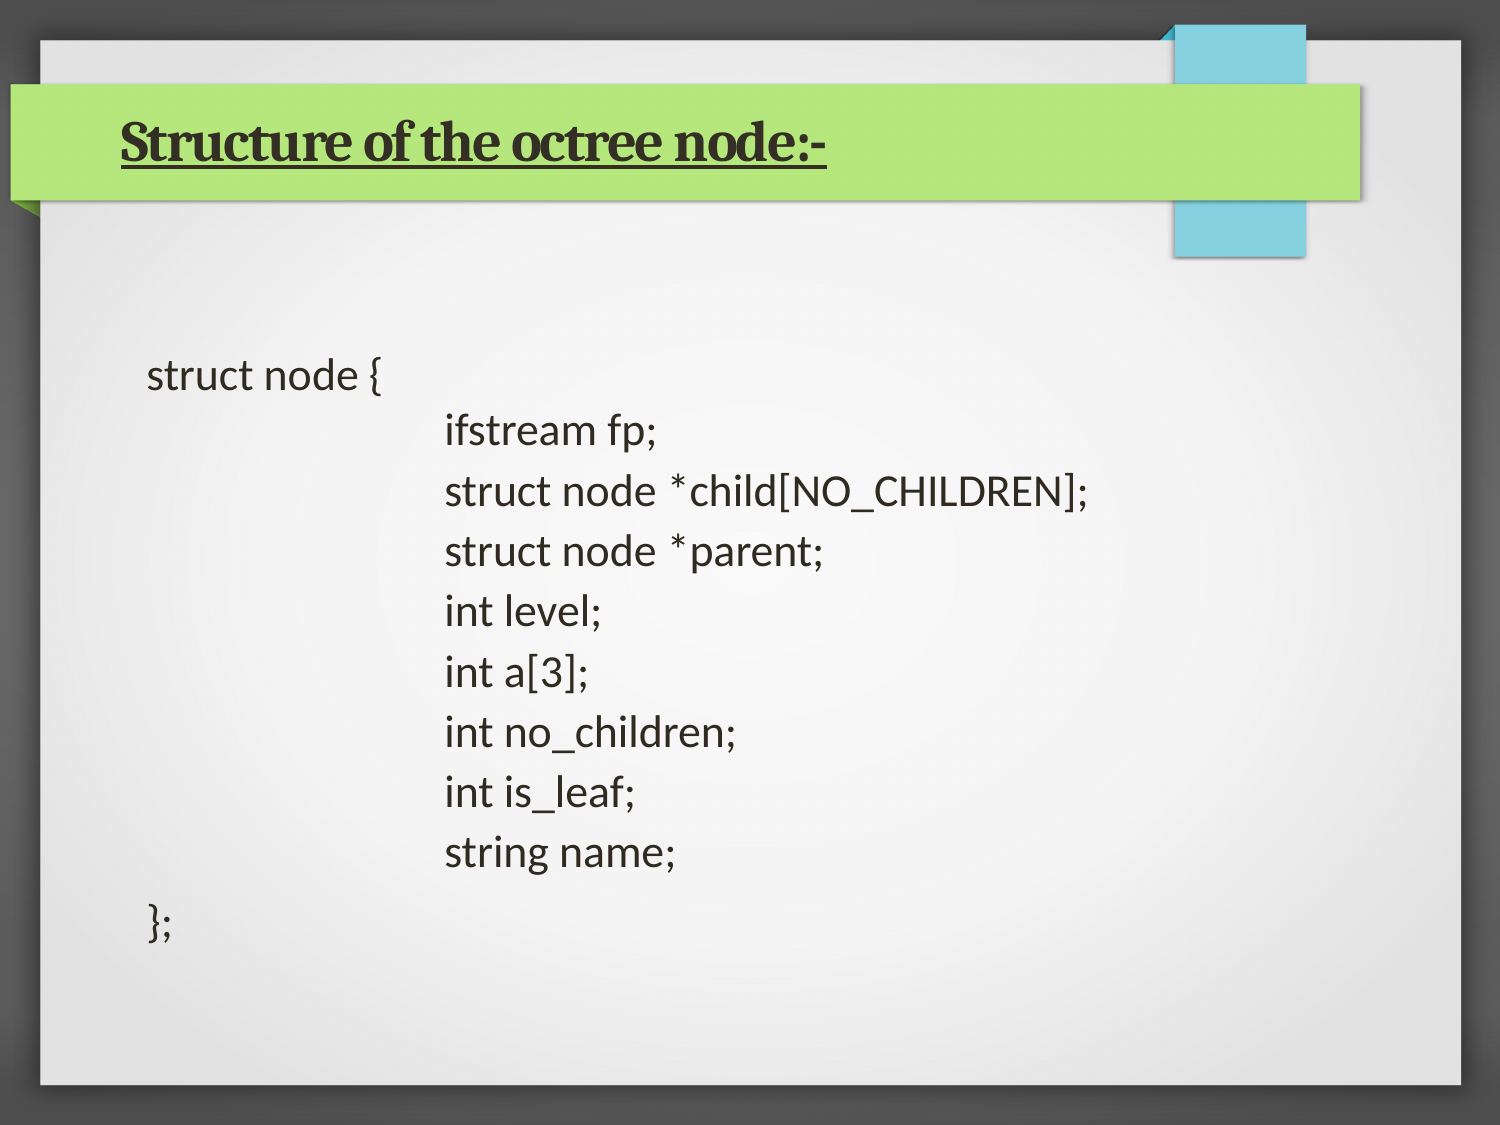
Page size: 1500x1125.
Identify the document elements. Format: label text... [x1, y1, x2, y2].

title Structure of the octree node:- [106, 141, 1282, 250]
picture [0, 0, 1500, 1125]
list struct node { ifstream fp; struct node *child[NO_CHILDREN]; struct node *parent; int level; int a[3]; int no_children; int is_leaf; string name; }; [75, 337, 1325, 993]
